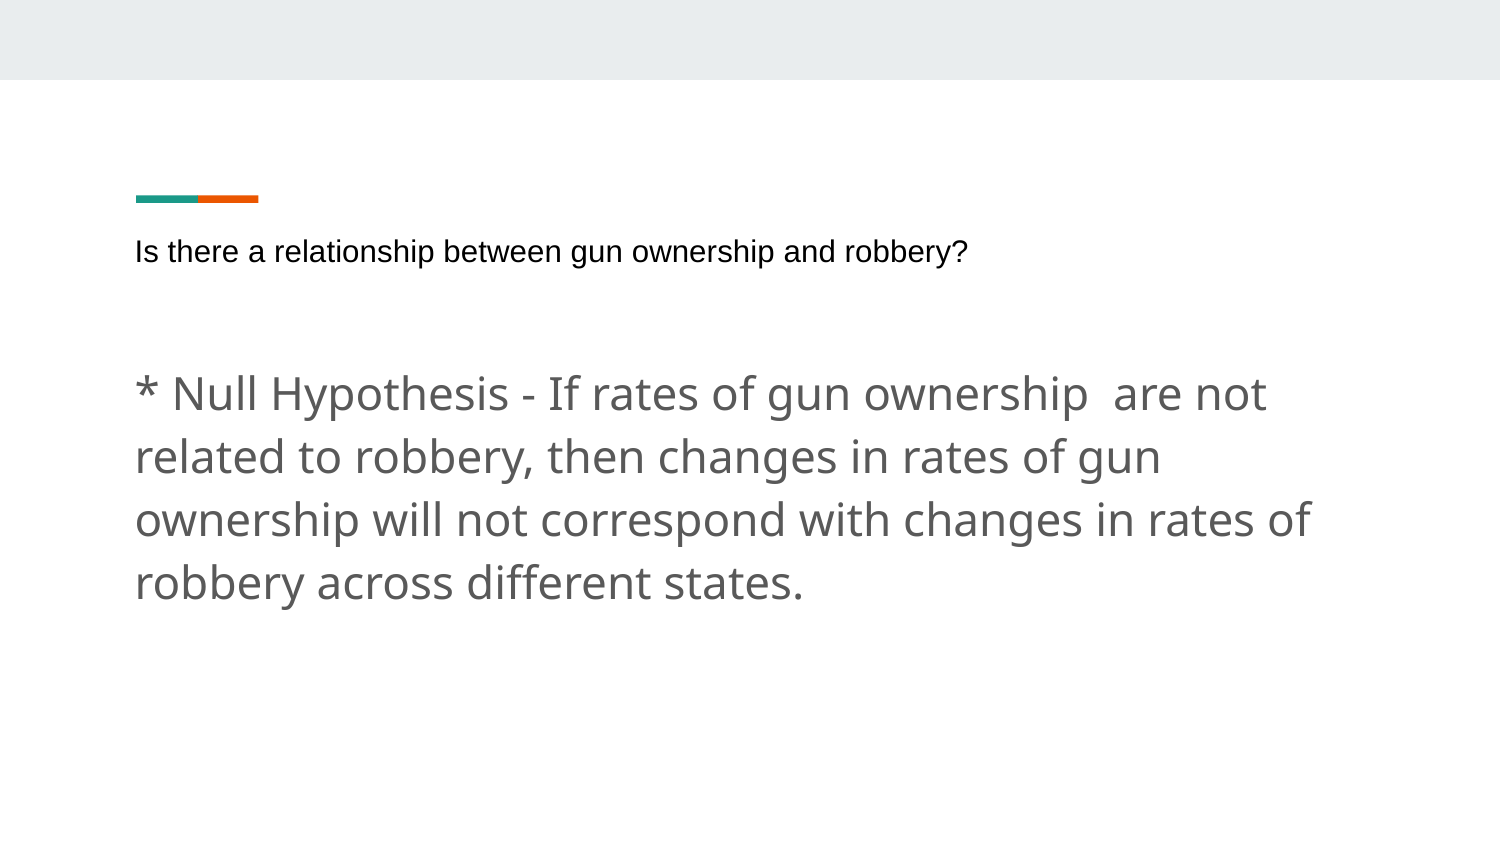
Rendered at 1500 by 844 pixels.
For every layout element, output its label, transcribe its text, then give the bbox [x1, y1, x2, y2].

title Is there a relationship between gun ownership and robbery? [119, 216, 1381, 305]
list * Null Hypothesis - If rates of gun ownership are not related to robbery, then changes in rates of gun ownership will not correspond with changes in rates of robbery across different states. [119, 341, 1381, 712]
